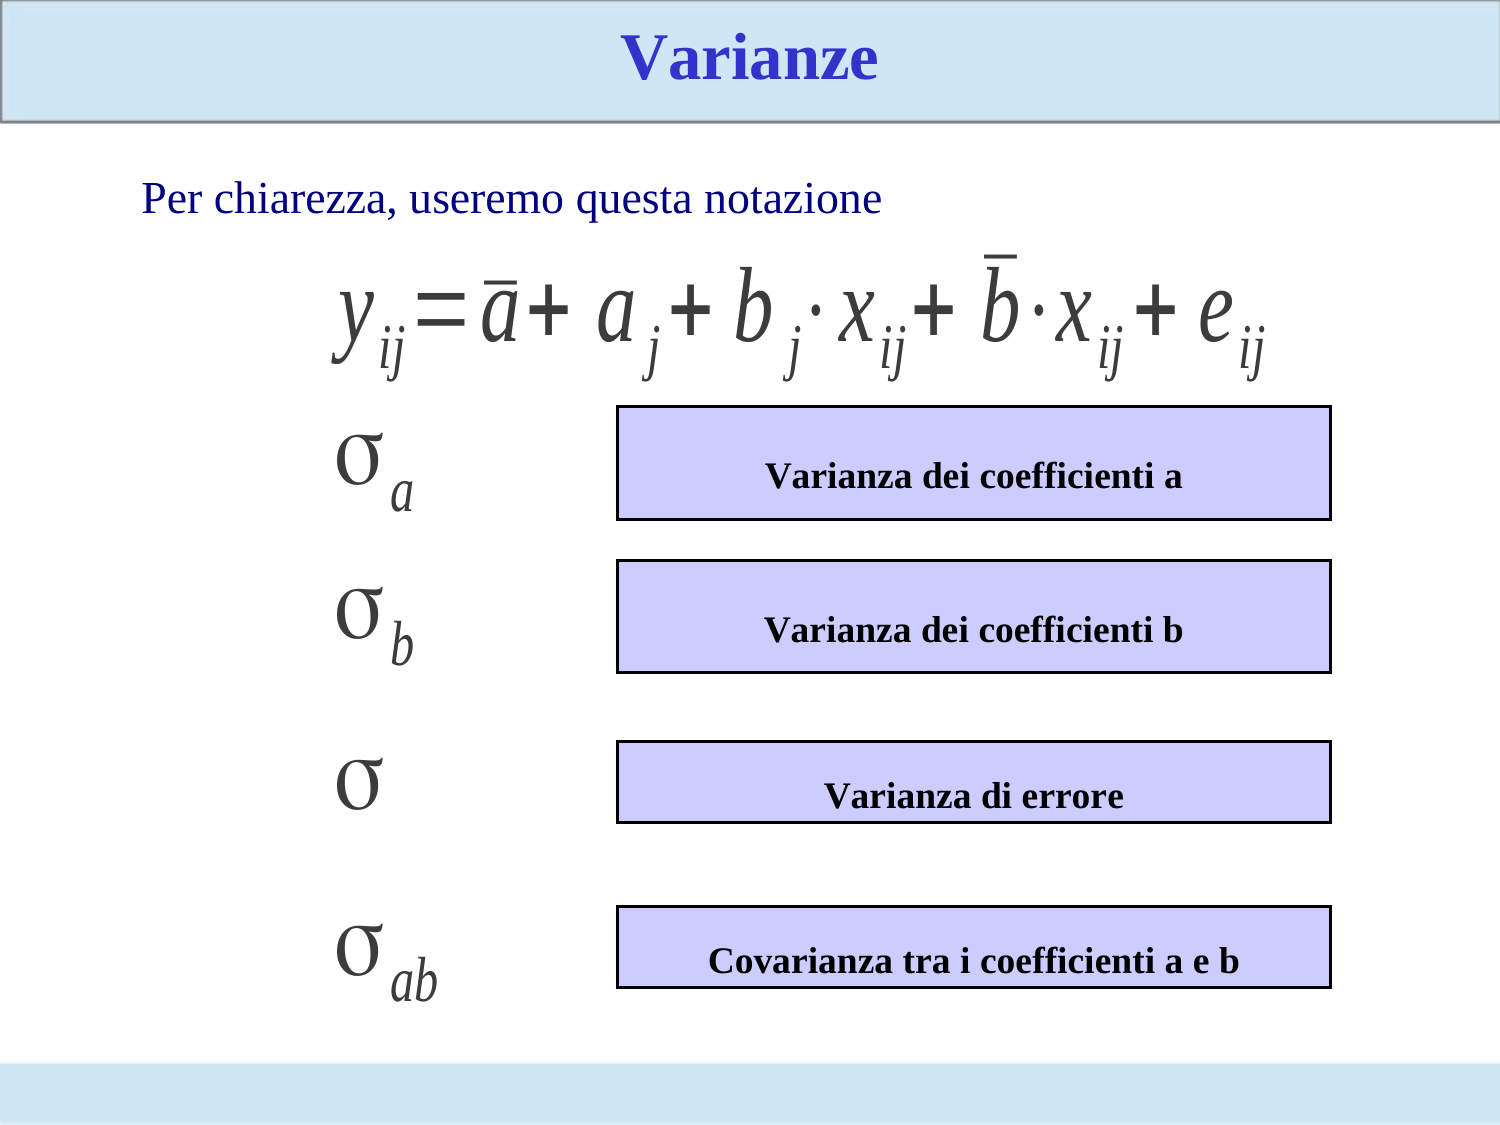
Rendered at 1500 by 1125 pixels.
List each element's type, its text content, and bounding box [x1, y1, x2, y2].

chart [314, 545, 434, 679]
text_box Per chiarezza, useremo questa notazione [96, 126, 1463, 231]
chart [308, 248, 1285, 382]
text_box Varianza di errore [617, 741, 1331, 823]
chart [314, 716, 403, 835]
text_box Varianza dei coefficienti a [617, 406, 1331, 520]
chart [314, 881, 458, 1016]
text_box Covarianza tra i coefficienti a e b [617, 906, 1331, 988]
chart [314, 391, 434, 526]
title Varianze [112, 0, 1388, 126]
picture [0, 0, 1500, 1125]
text_box Varianza dei coefficienti b [617, 560, 1331, 673]
